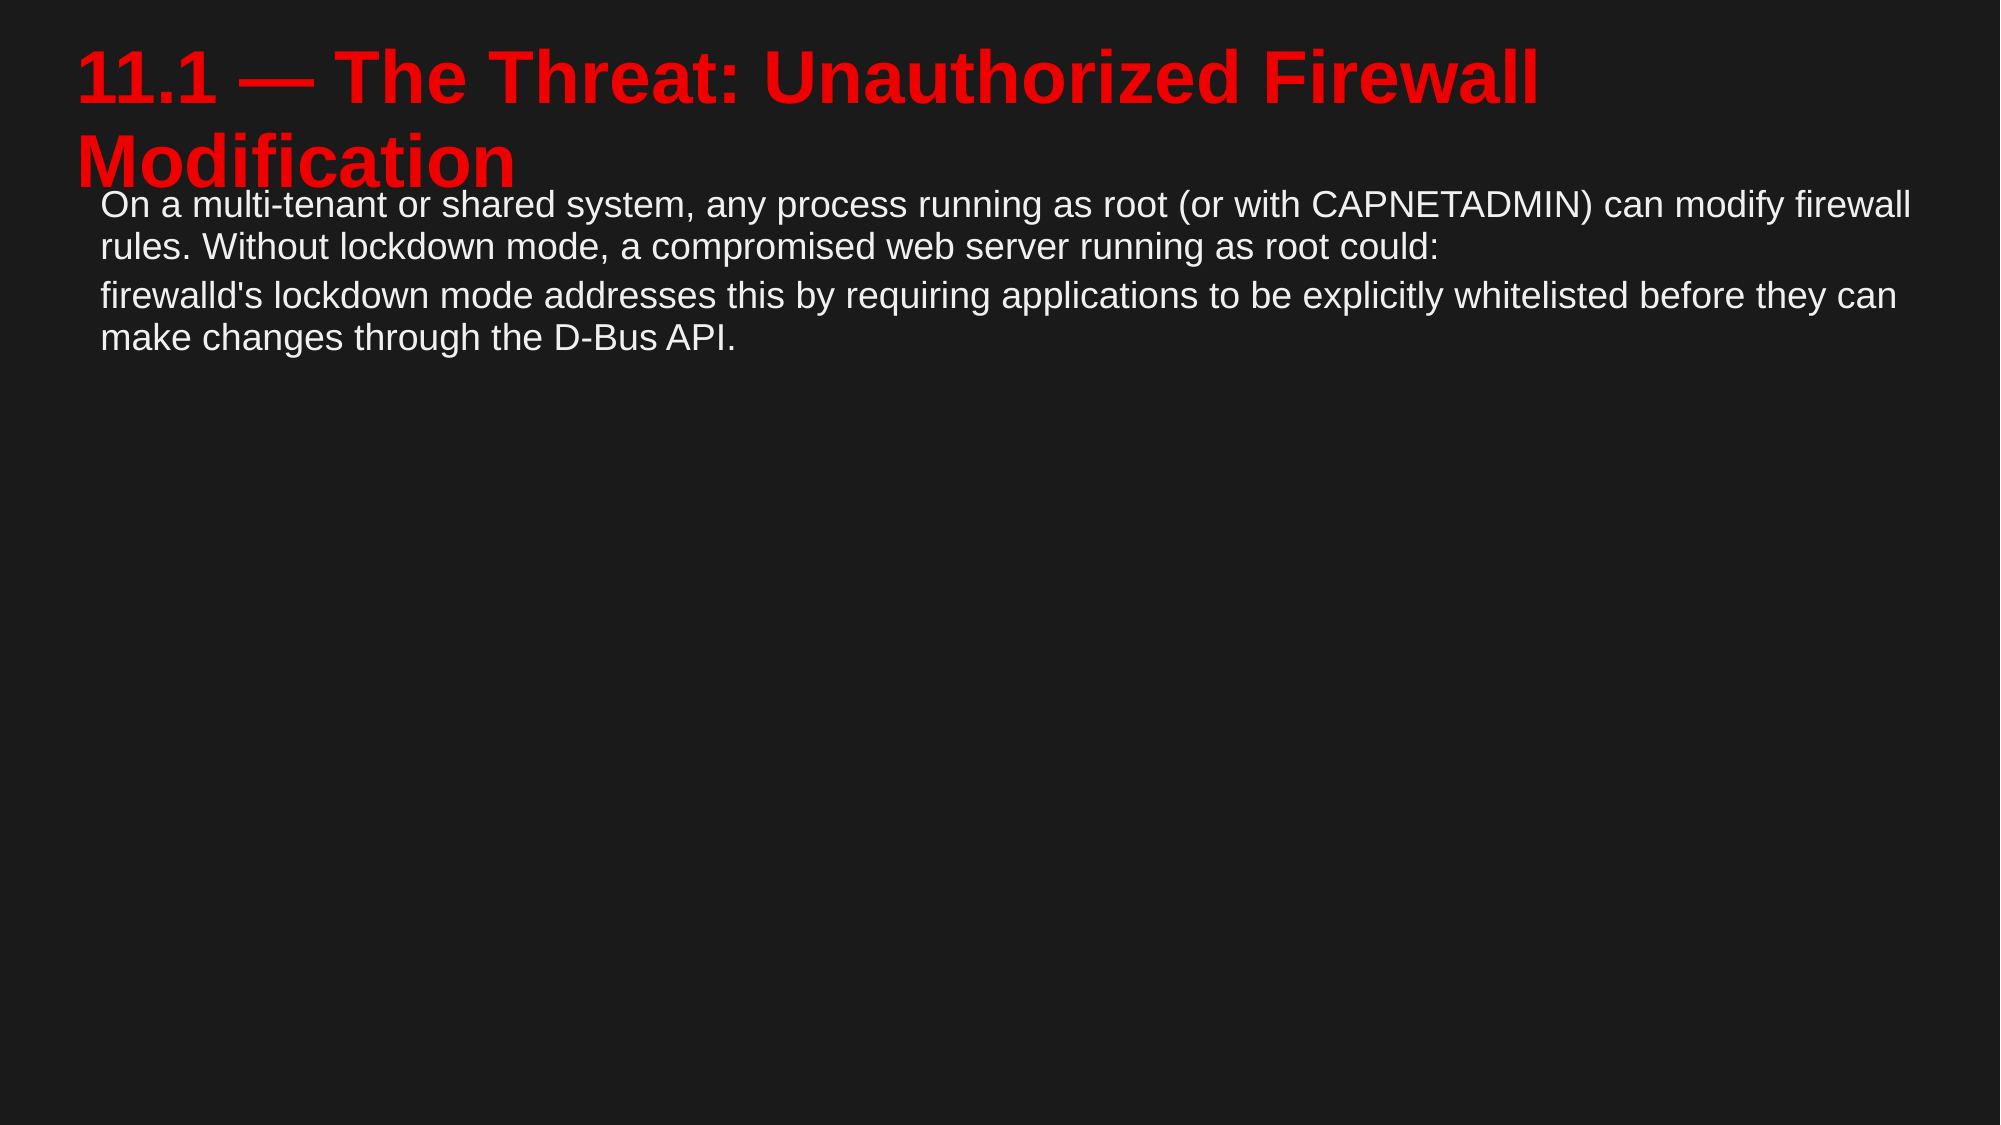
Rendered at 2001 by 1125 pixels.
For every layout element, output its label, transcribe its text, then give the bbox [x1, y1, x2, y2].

text_box On a multi-tenant or shared system, any process running as root (or with CAPNETADMIN) can modify firewall rules. Without lockdown mode, a compromised web server running as root could: firewalld's lockdown mode addresses this by requiring applications to be explicitly whitelisted before they can make changes through the D-Bus API. [59, 171, 1942, 1087]
text_box 11.1 — The Threat: Unauthorized Firewall Modification [59, 23, 1942, 154]
